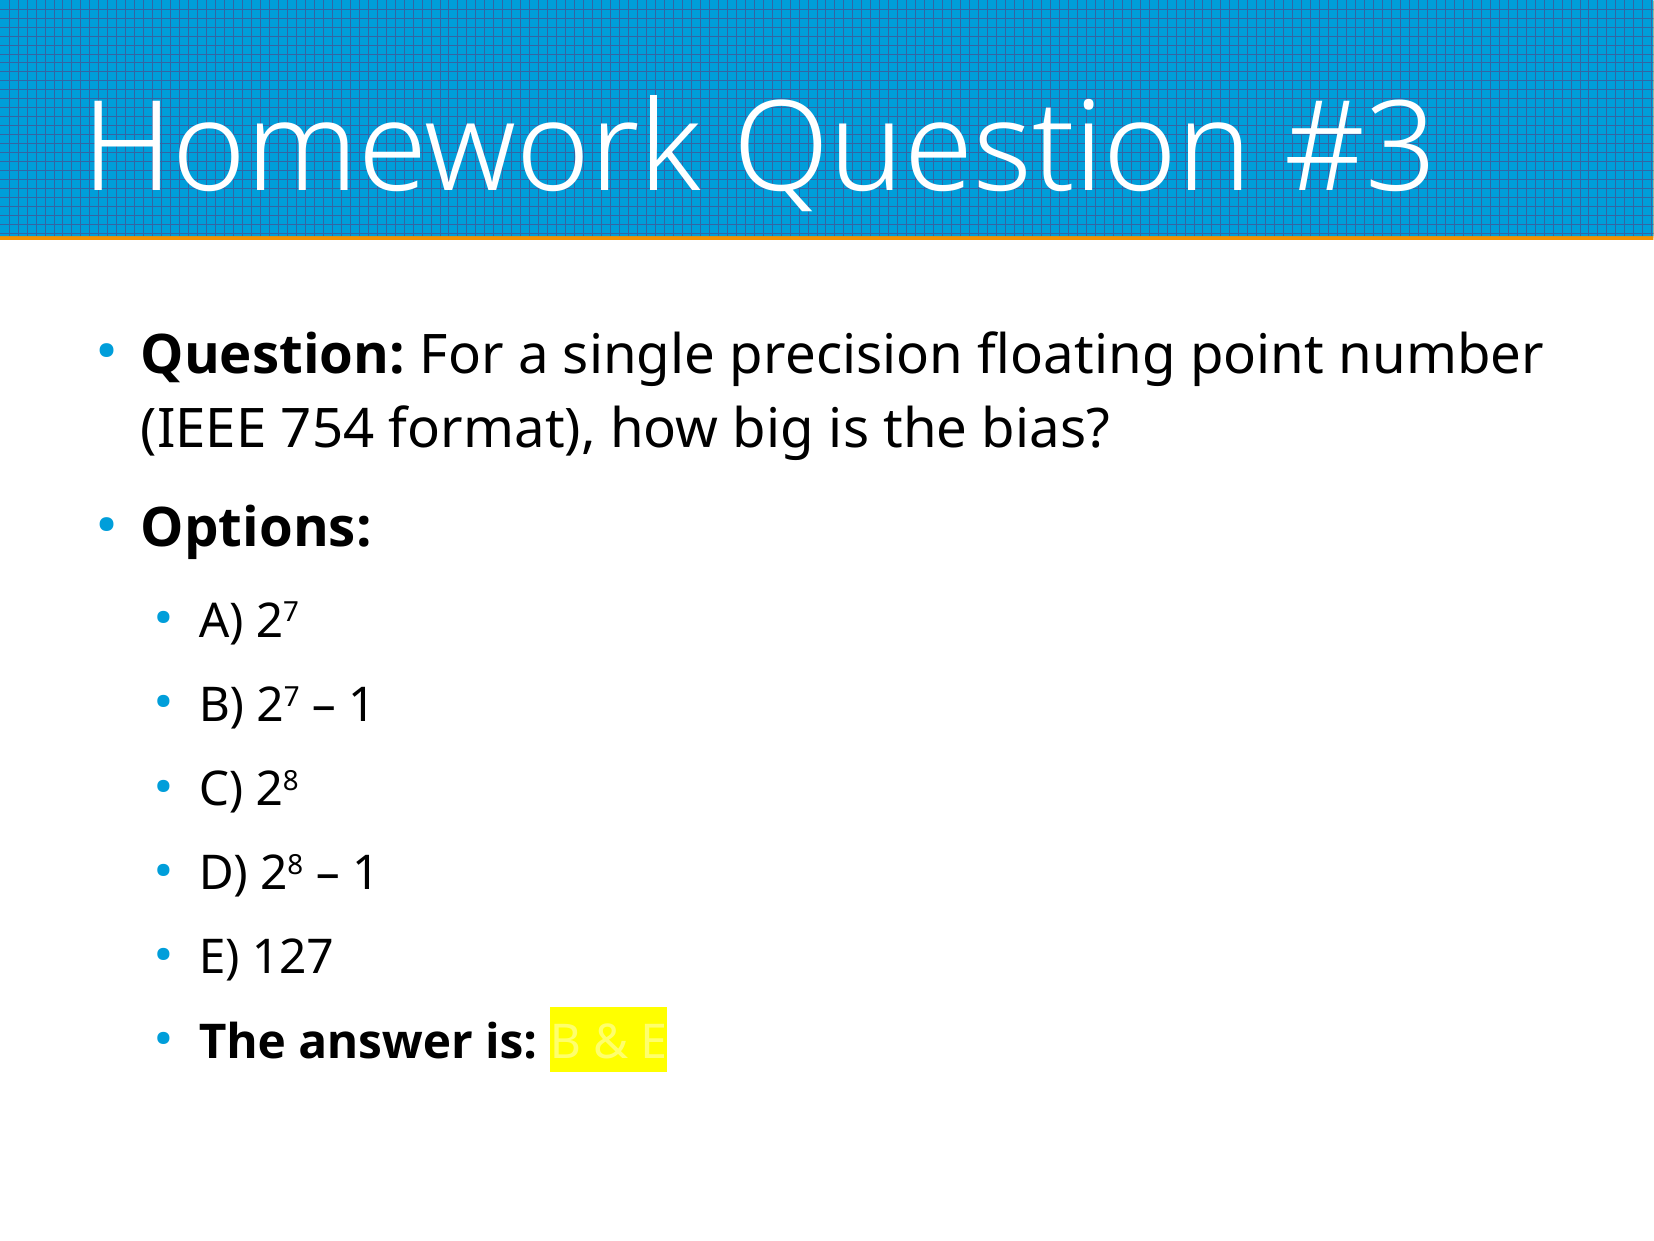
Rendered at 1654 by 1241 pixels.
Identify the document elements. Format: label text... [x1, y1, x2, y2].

title Homework Question #3 [82, 19, 1571, 227]
list Question: For a single precision floating point number (IEEE 754 format), how big is the bias? Options: A) 27 B) 27 – 1 C) 28 D) 28 – 1 E) 127 The answer is: B & E [82, 314, 1563, 1081]
